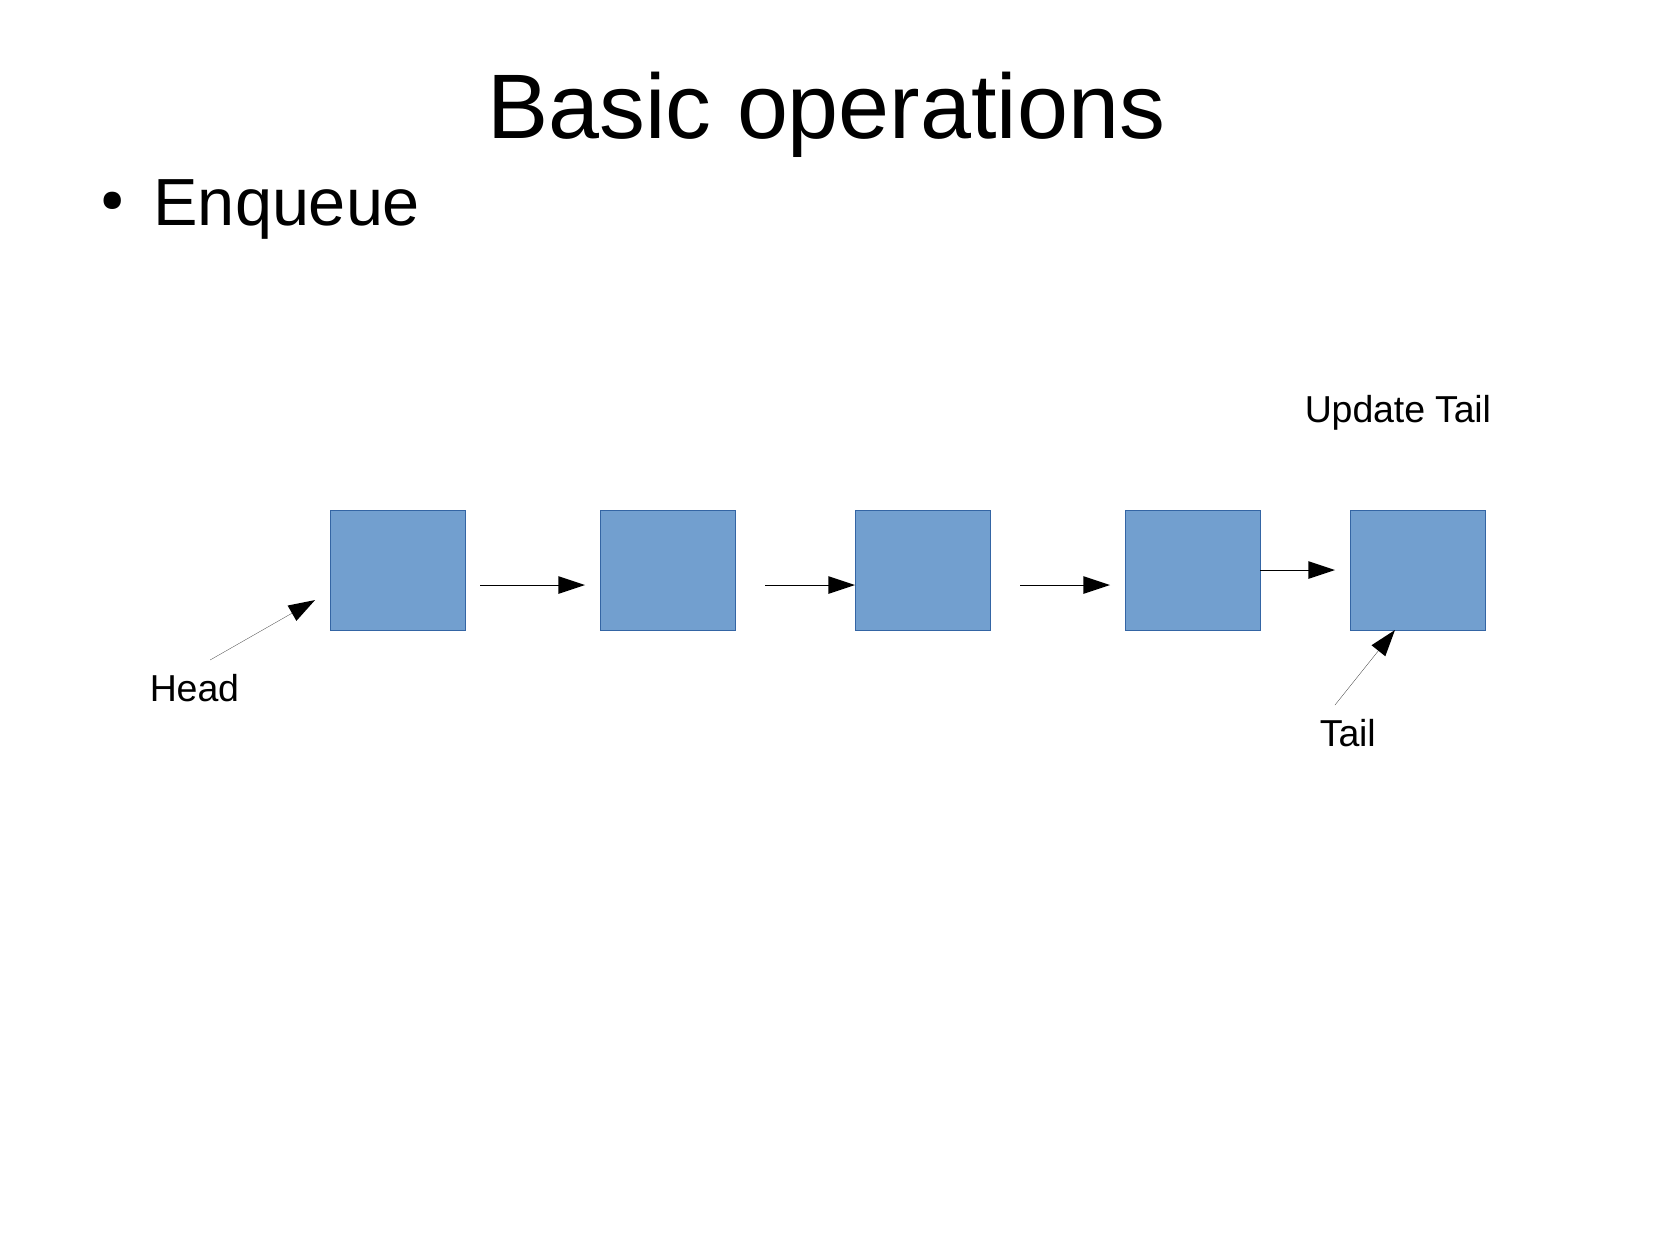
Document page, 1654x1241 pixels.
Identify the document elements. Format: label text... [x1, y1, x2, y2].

text_box [600, 510, 736, 631]
text_box Head [135, 660, 436, 717]
text_box [1350, 510, 1486, 631]
text_box [855, 510, 991, 631]
list Enqueue [82, 165, 1571, 1010]
text_box [1125, 510, 1261, 631]
title Basic operations [82, 49, 1571, 165]
text_box [330, 510, 466, 631]
text_box Tail [1305, 705, 1561, 762]
text_box Update Tail [1290, 381, 1546, 439]
